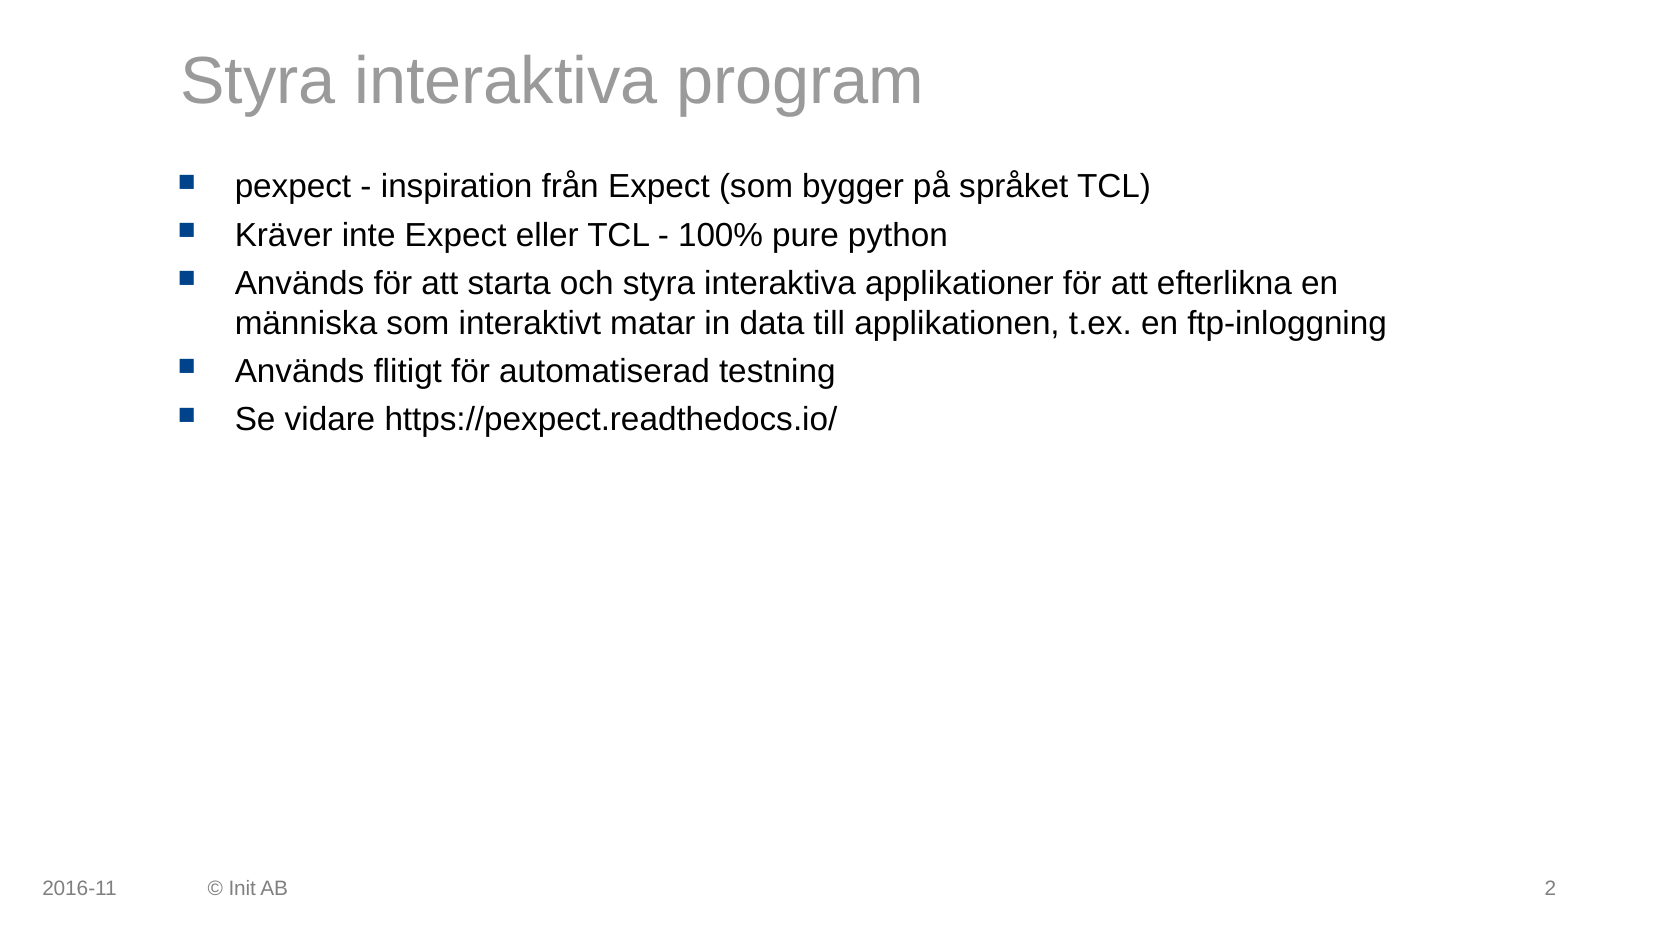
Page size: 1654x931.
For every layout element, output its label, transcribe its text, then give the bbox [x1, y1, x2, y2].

text_box © Init AB [192, 857, 1461, 908]
text_box pexpect - inspiration från Expect (som bygger på språket TCL) Kräver inte Expect eller TCL - 100% pure python Används för att starta och styra interaktiva applikationer för att efterlikna en människa som interaktivt matar in data till applikationen, t.ex. en ftp-inloggning Används flitigt för automatiserad testning Se vidare https://pexpect.readthedocs.io/ [165, 156, 1489, 796]
text_box 2016-11 [27, 857, 166, 908]
text_box Styra interaktiva program [165, 0, 1489, 125]
text_box <nummer> [1488, 857, 1571, 908]
